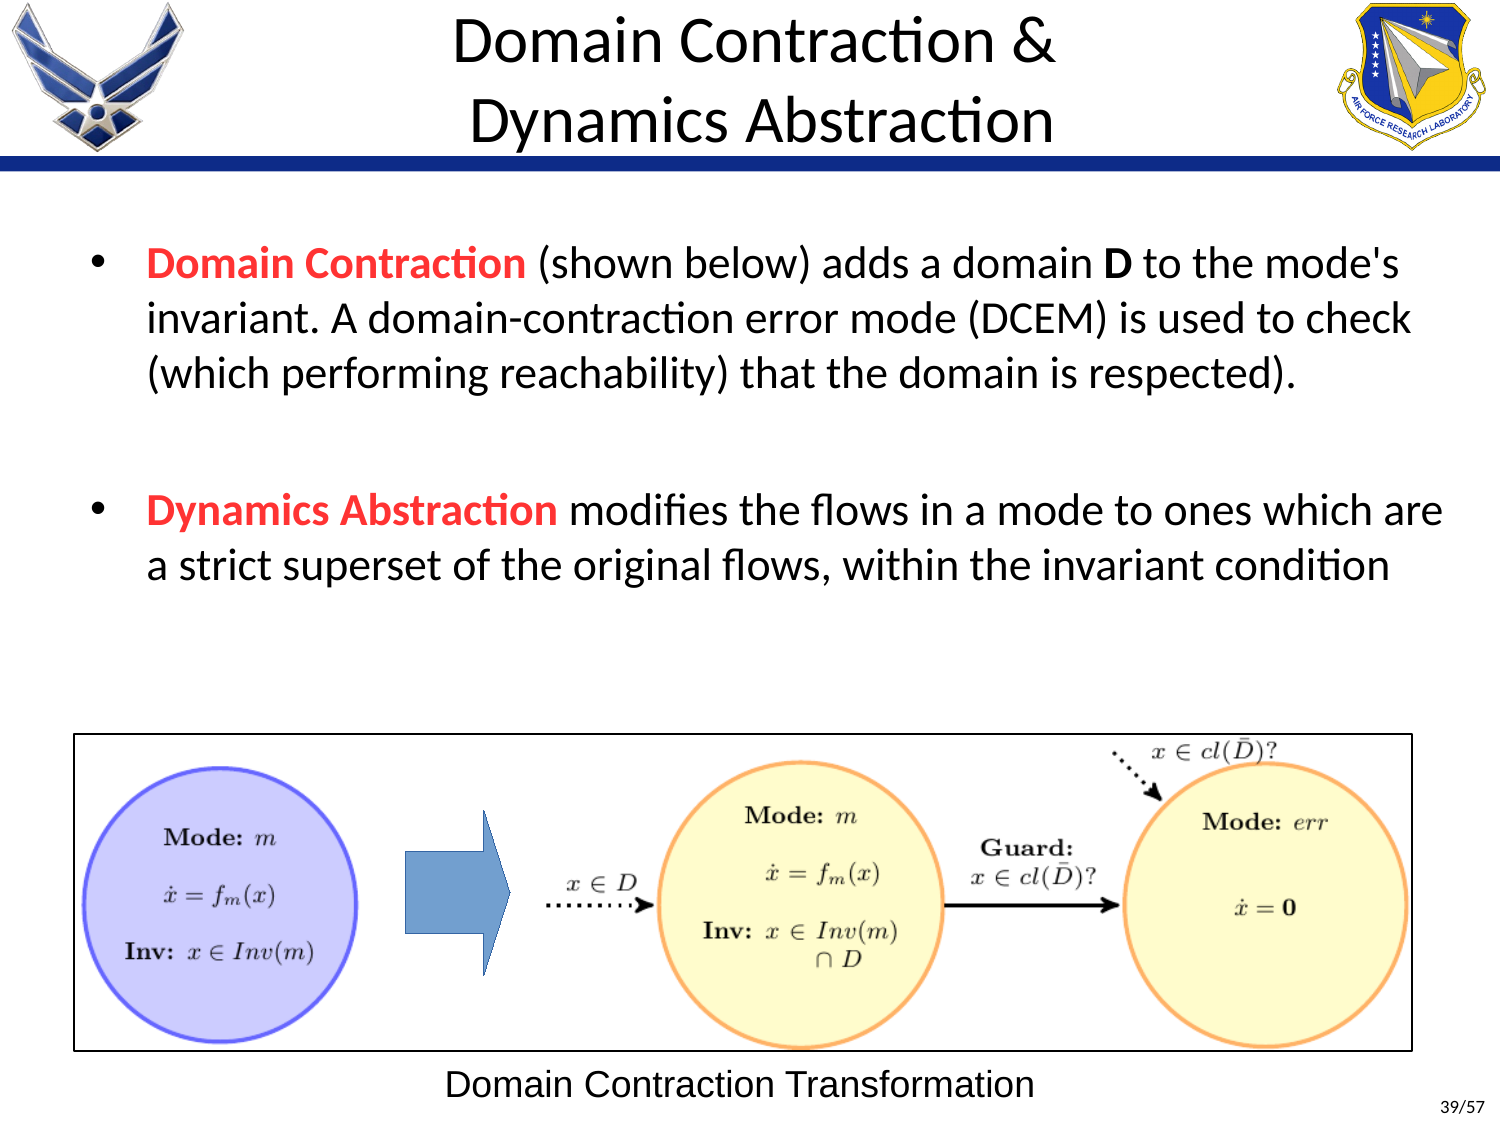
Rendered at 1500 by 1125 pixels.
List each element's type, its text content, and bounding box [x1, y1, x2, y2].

text_box [405, 810, 511, 976]
text_box Domain Contraction Transformation [429, 1056, 1051, 1114]
list Domain Contraction (shown below) adds a domain D to the mode's invariant. A domain-contraction error mode (DCEM) is used to check (which performing reachability) that the domain is respected). Dynamics Abstraction modifies the flows in a mode to ones which are a strict superset of the original flows, within the invariant condition [75, 225, 1471, 789]
picture [2, 0, 87, 156]
picture [75, 735, 1412, 1051]
picture [1438, 3, 1486, 151]
title Domain Contraction & Dynamics Abstraction [87, 0, 1438, 170]
